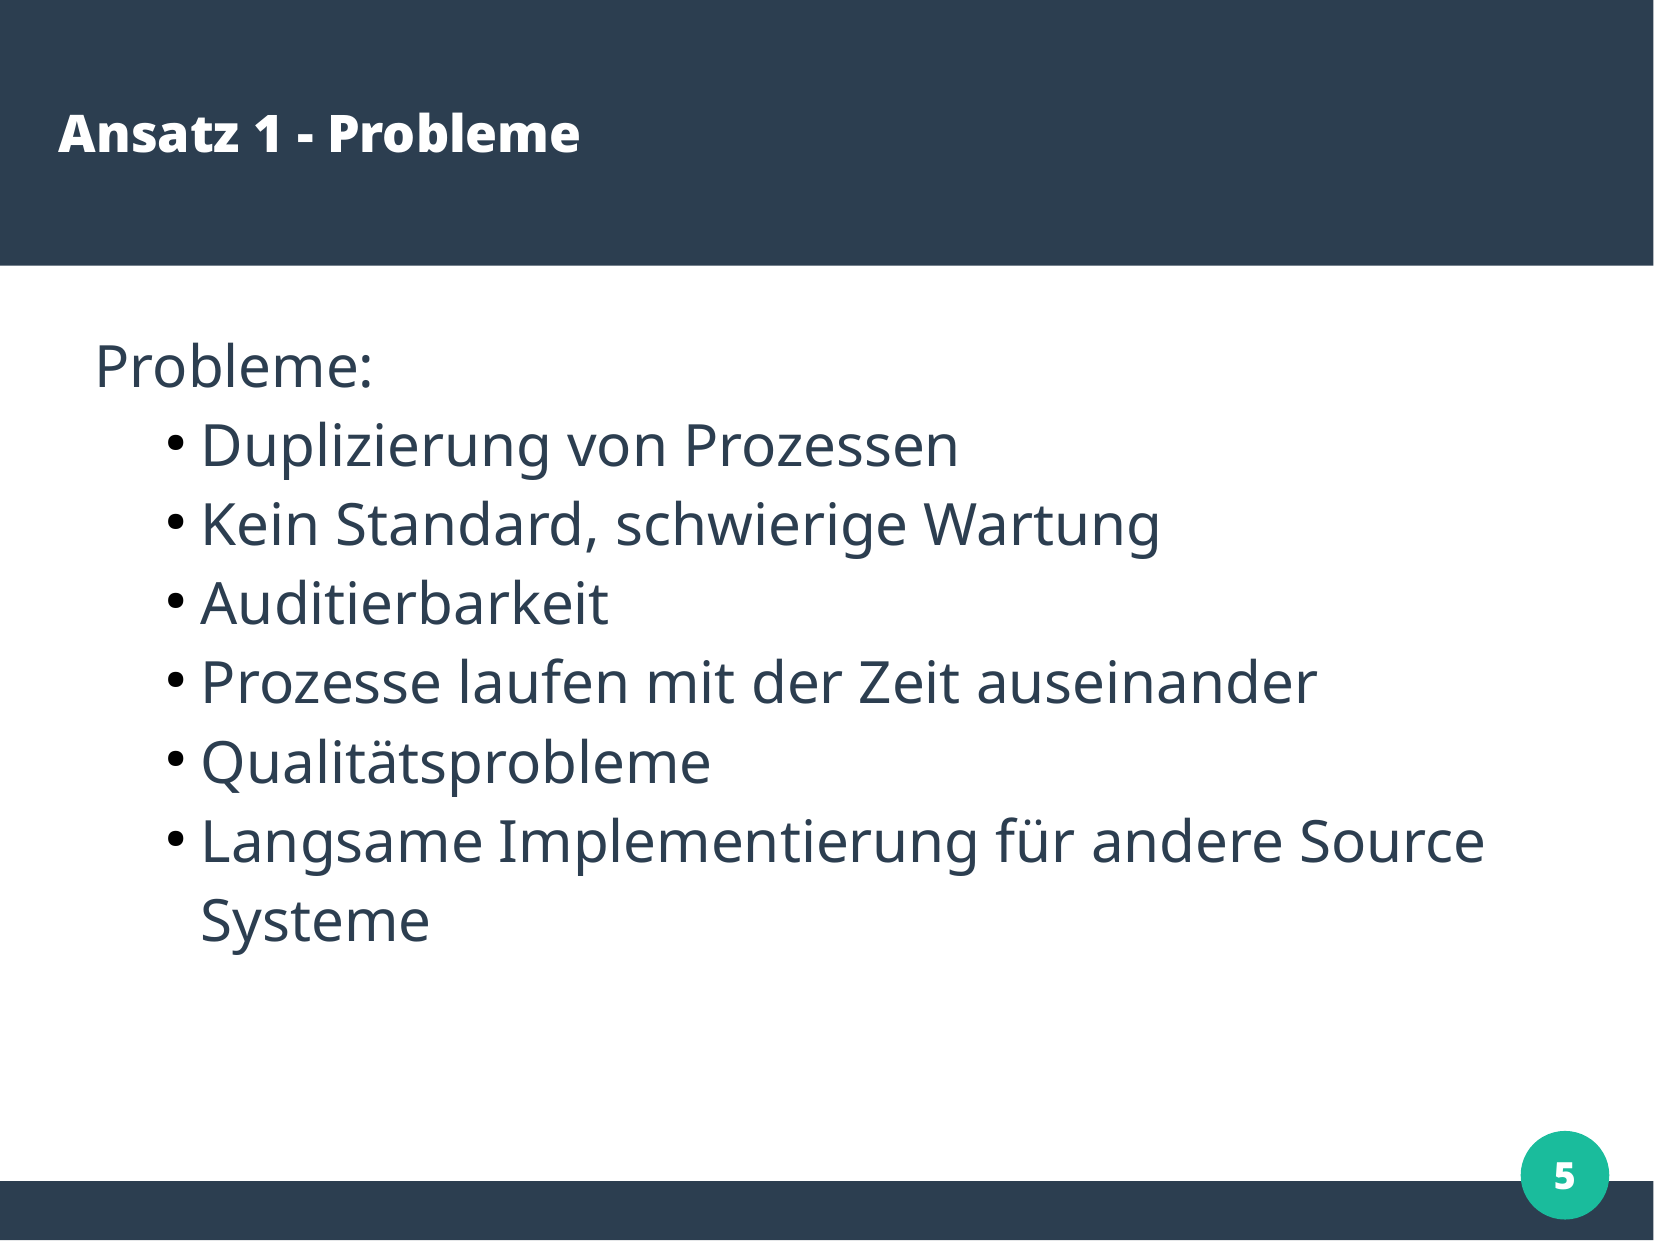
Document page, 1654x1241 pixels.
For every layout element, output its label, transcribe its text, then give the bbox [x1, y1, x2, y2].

subtitle Probleme: Duplizierung von Prozessen Kein Standard, schwierige Wartung Auditierbarkeit Prozesse laufen mit der Zeit auseinander Qualitätsprobleme Langsame Implementierung für andere Source Systeme [59, 324, 1565, 1147]
title Ansatz 1 - Probleme [59, 59, 1595, 207]
